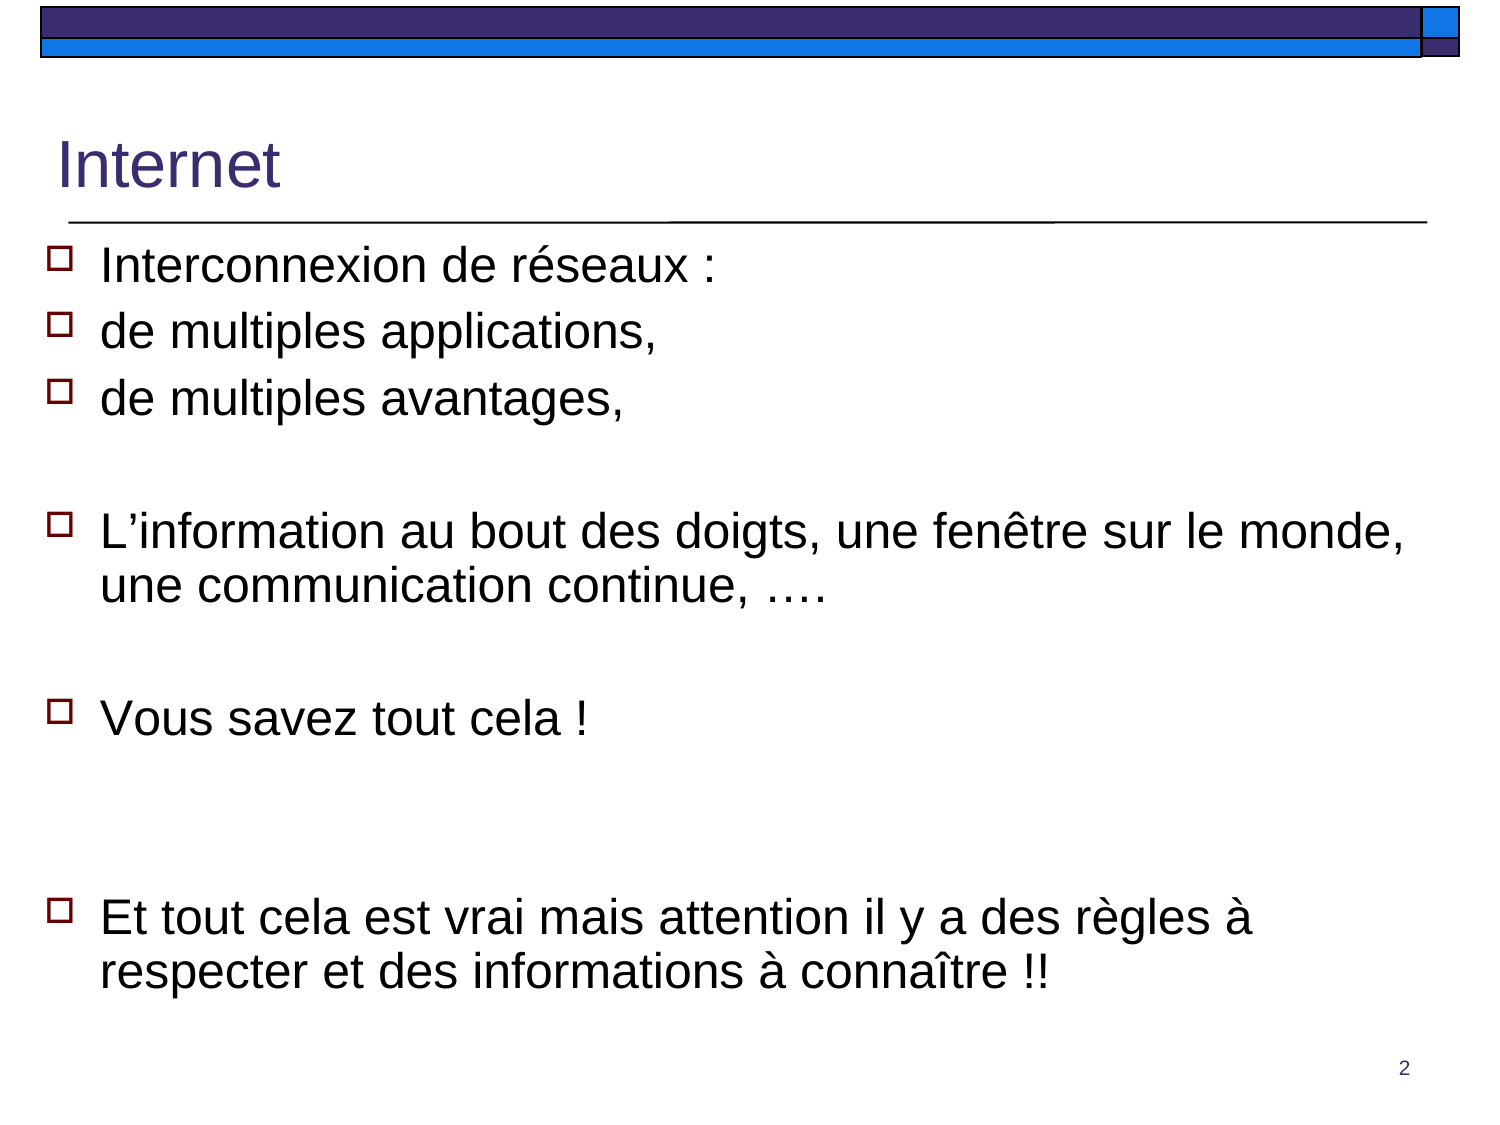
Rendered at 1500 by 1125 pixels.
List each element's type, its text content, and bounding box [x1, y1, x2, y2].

text_box Internet [41, 78, 1500, 209]
text_box Interconnexion de réseaux : de multiples applications, de multiples avantages, L’information au bout des doigts, une fenêtre sur le monde, une communication continue, …. Vous savez tout cela ! Et tout cela est vrai mais attention il y a des règles à respecter et des informations à connaître !! [29, 231, 1448, 1125]
